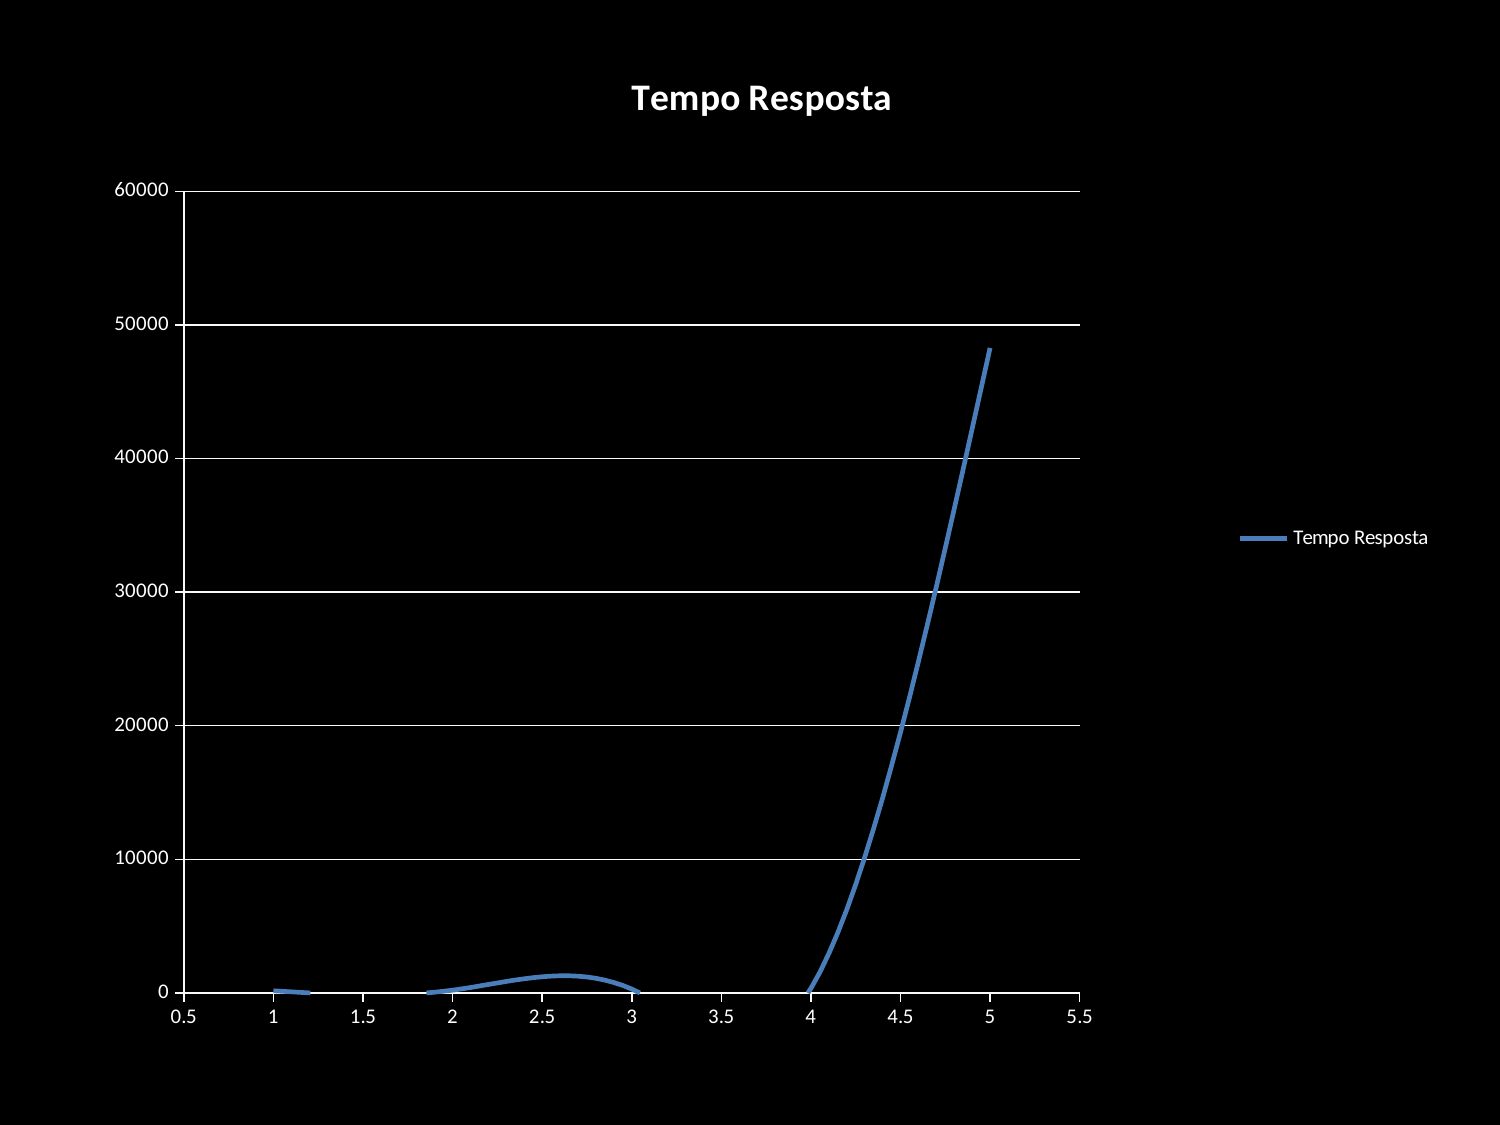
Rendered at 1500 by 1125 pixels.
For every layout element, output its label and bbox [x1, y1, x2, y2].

chart [76, 42, 1447, 1036]
